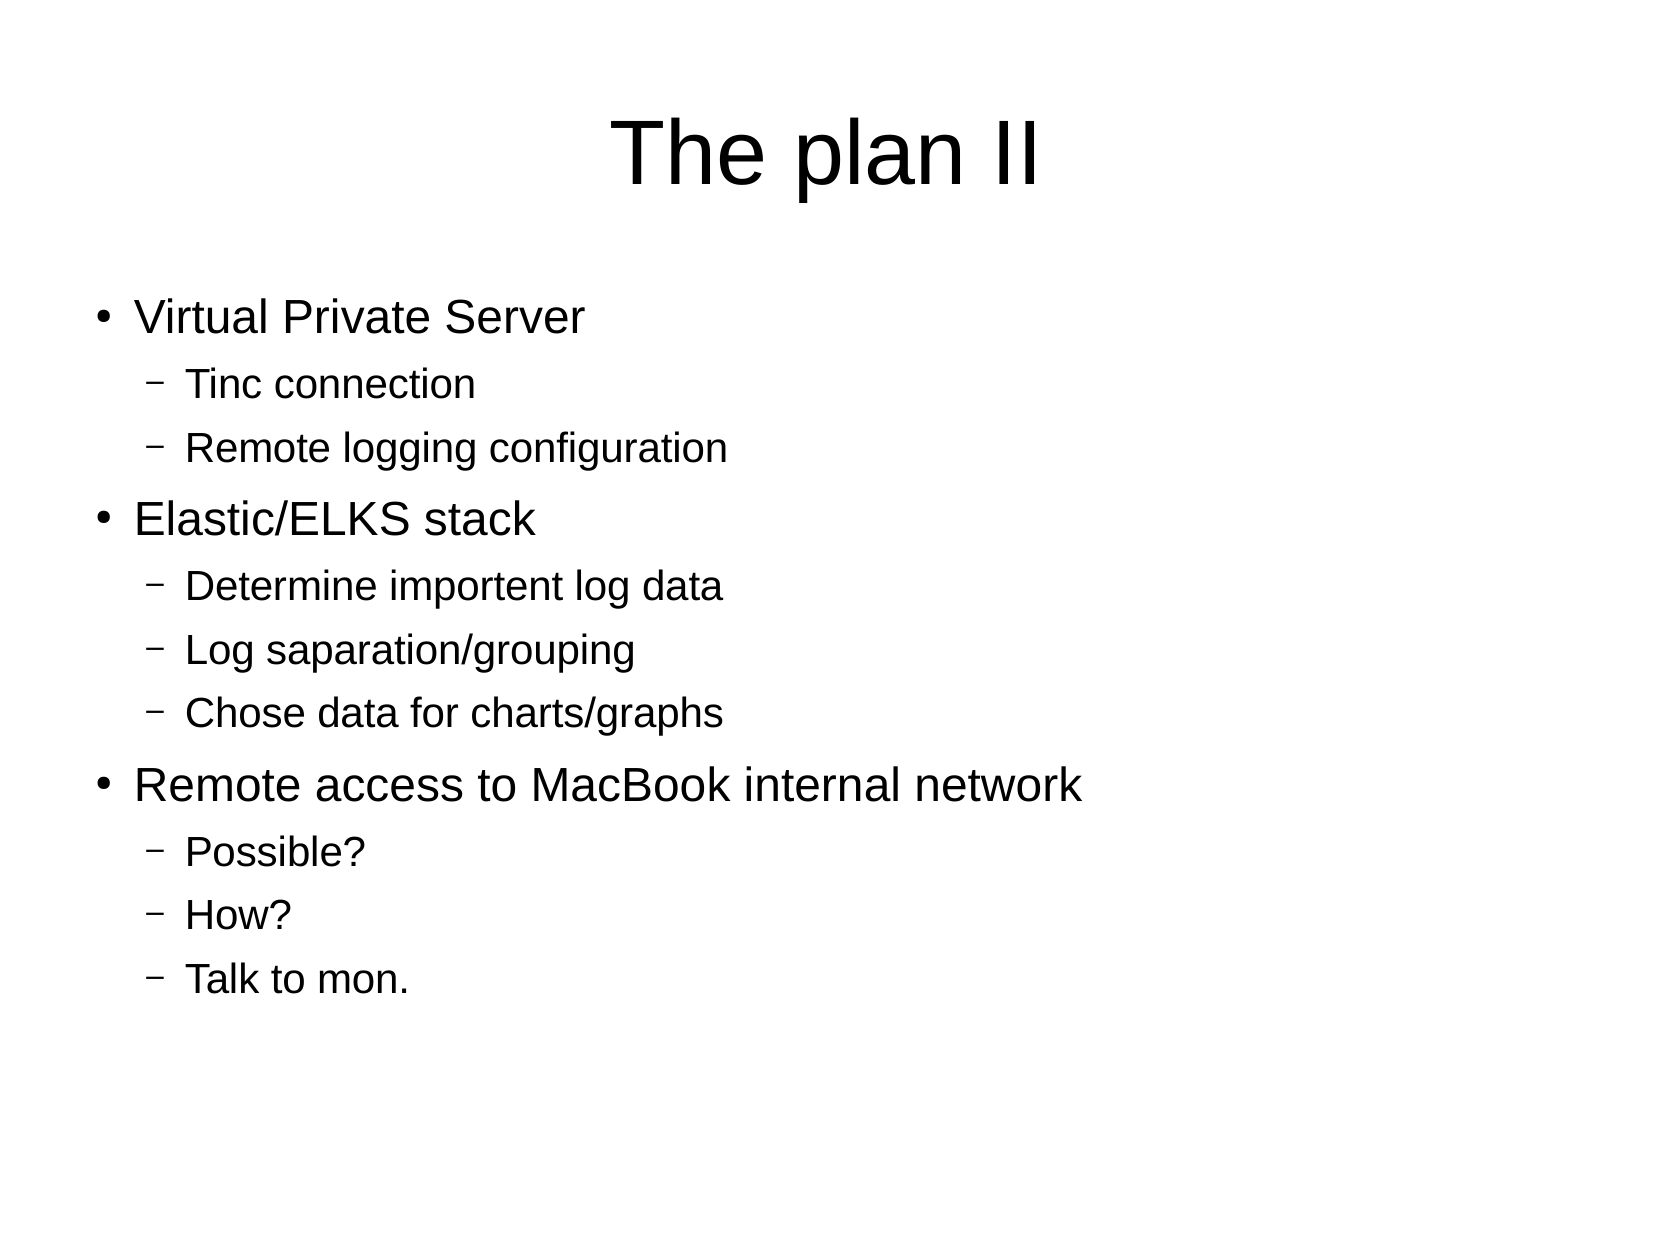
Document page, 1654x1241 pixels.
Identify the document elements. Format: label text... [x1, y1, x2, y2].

title The plan II [82, 49, 1571, 257]
list Virtual Private Server Tinc connection Remote logging configuration Elastic/ELKS stack Determine importent log data Log saparation/grouping Chose data for charts/graphs Remote access to MacBook internal network Possible? How? Talk to mon. [82, 290, 1571, 1010]
